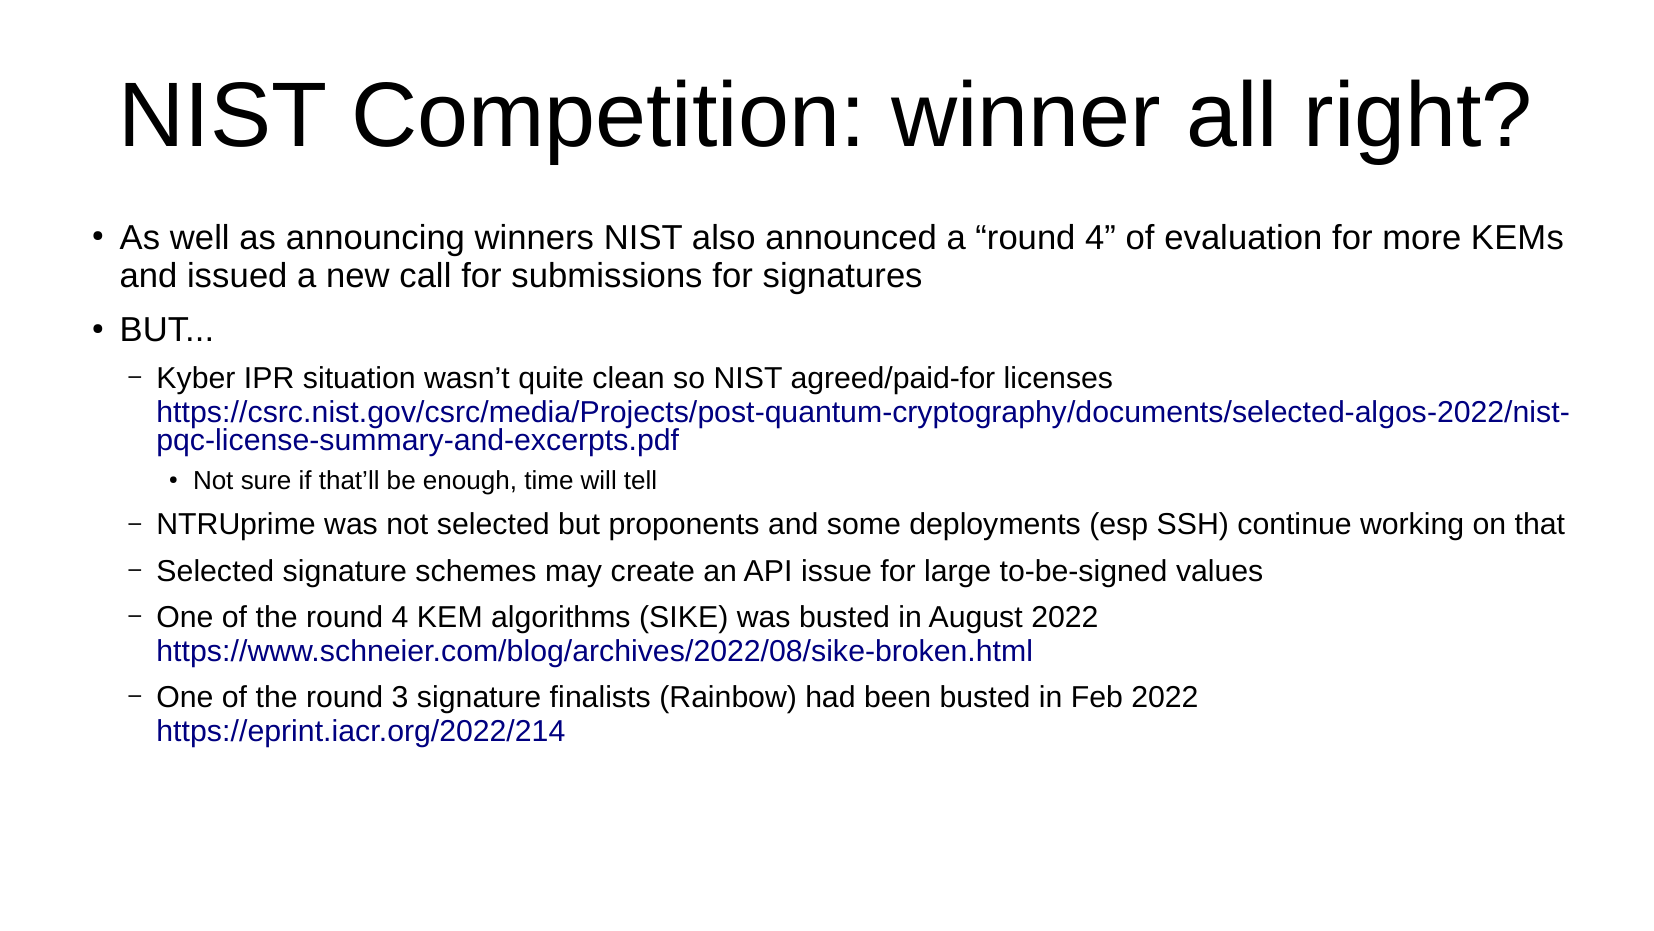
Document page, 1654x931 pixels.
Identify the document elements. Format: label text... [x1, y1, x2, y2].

title NIST Competition: winner all right? [82, 37, 1571, 193]
list As well as announcing winners NIST also announced a “round 4” of evaluation for more KEMs and issued a new call for submissions for signatures BUT... Kyber IPR situation wasn’t quite clean so NIST agreed/paid-for licenses https://csrc.nist.gov/csrc/media/Projects/post-quantum-cryptography/documents/selected-algos-2022/nist-pqc-license-summary-and-excerpts.pdf Not sure if that’ll be enough, time will tell NTRUprime was not selected but proponents and some deployments (esp SSH) continue working on that Selected signature schemes may create an API issue for large to-be-signed values One of the round 4 KEM algorithms (SIKE) was busted in August 2022 https://www.schneier.com/blog/archives/2022/08/sike-broken.html One of the round 3 signature finalists (Rainbow) had been busted in Feb 2022 https://eprint.iacr.org/2022/214 [82, 217, 1571, 758]
